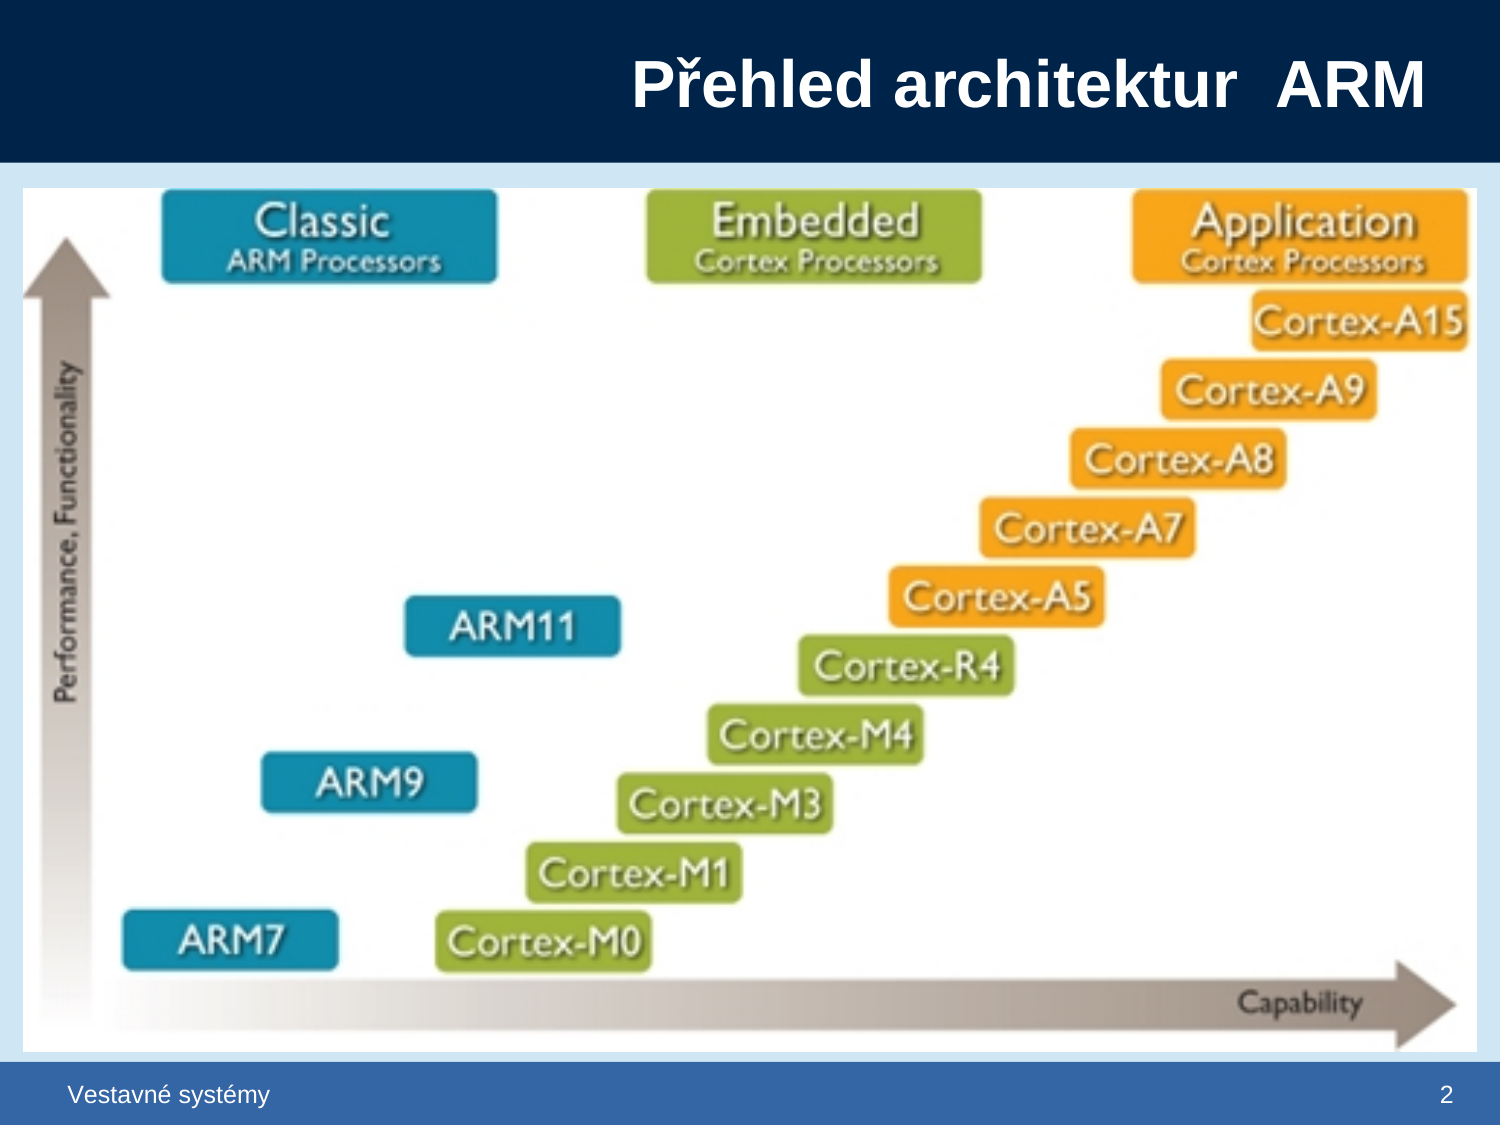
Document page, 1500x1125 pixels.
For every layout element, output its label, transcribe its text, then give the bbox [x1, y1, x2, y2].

title Přehled architektur ARM [47, 0, 1443, 164]
picture [23, 188, 1477, 1052]
